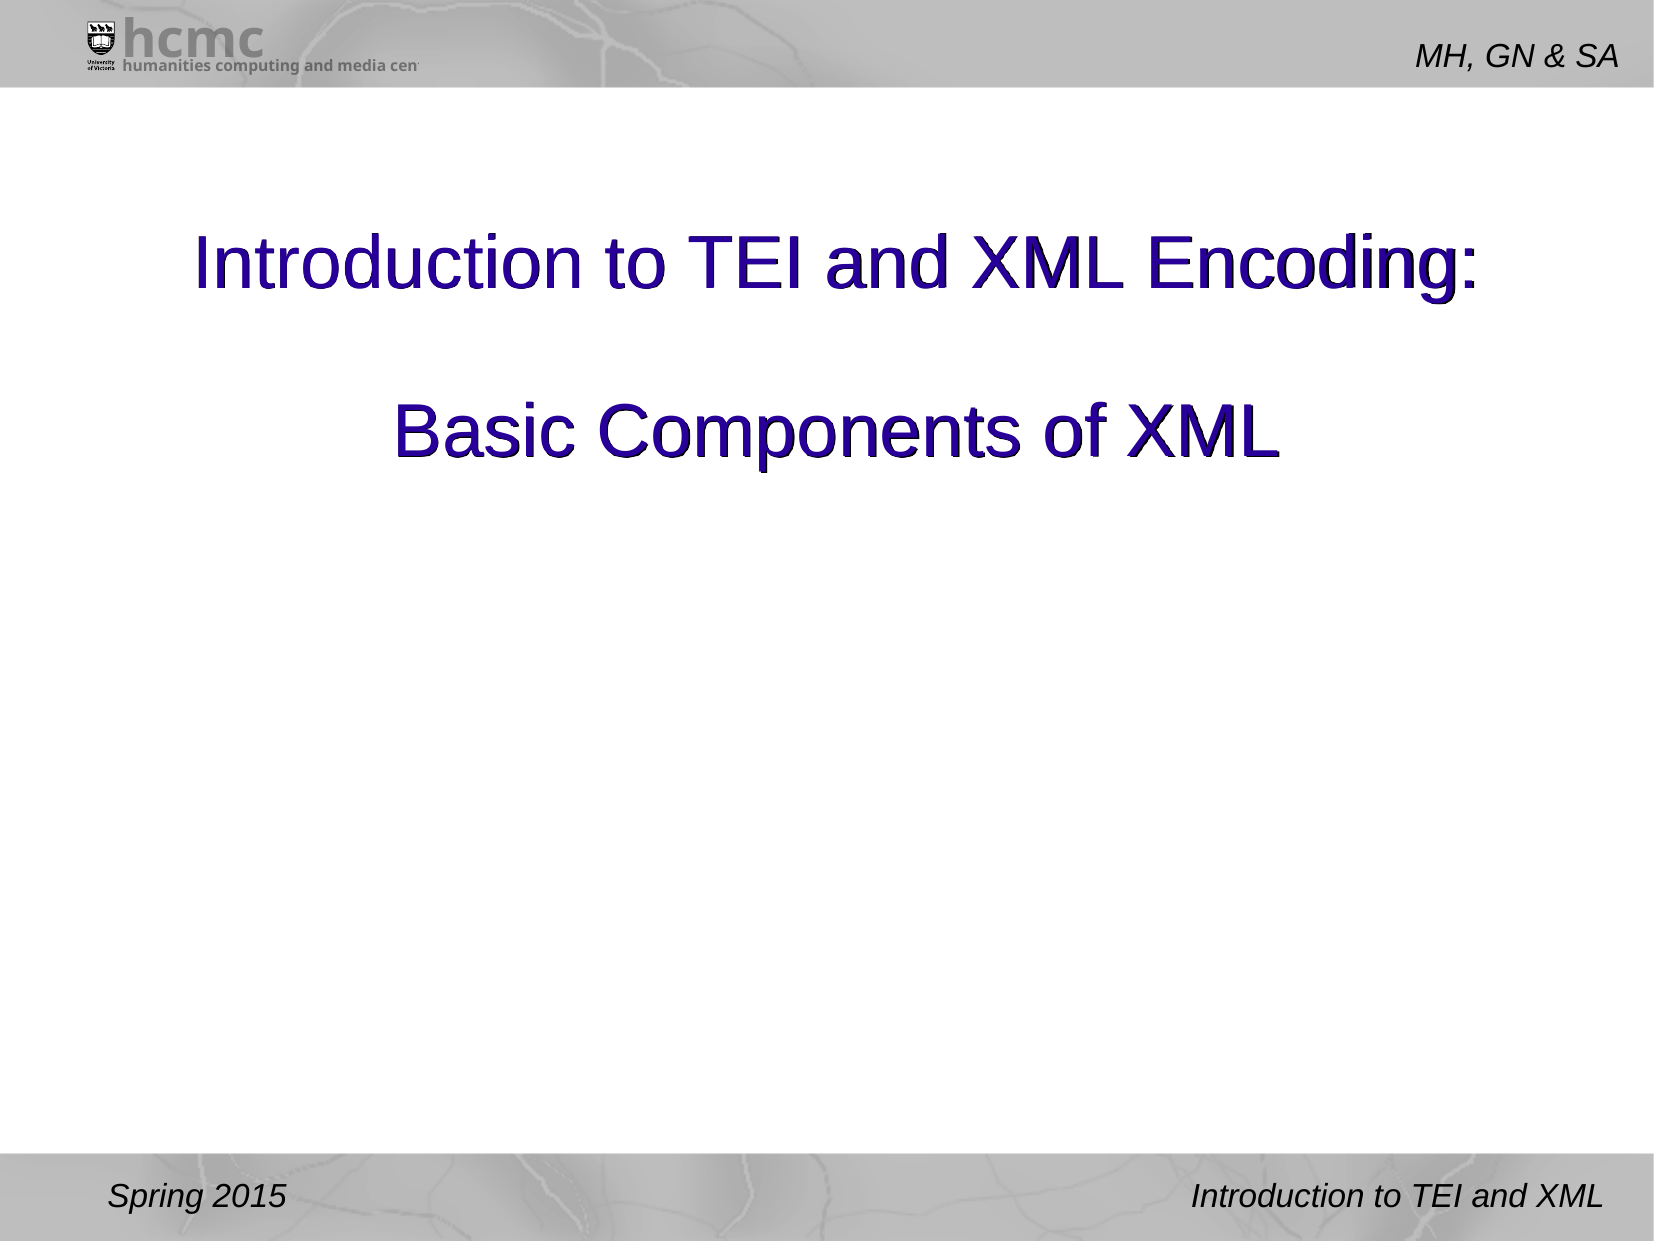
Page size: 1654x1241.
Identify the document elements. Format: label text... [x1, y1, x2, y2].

picture [0, 0, 1654, 1241]
title Introduction to TEI and XML Encoding: Basic Components of XML [127, 220, 1546, 473]
